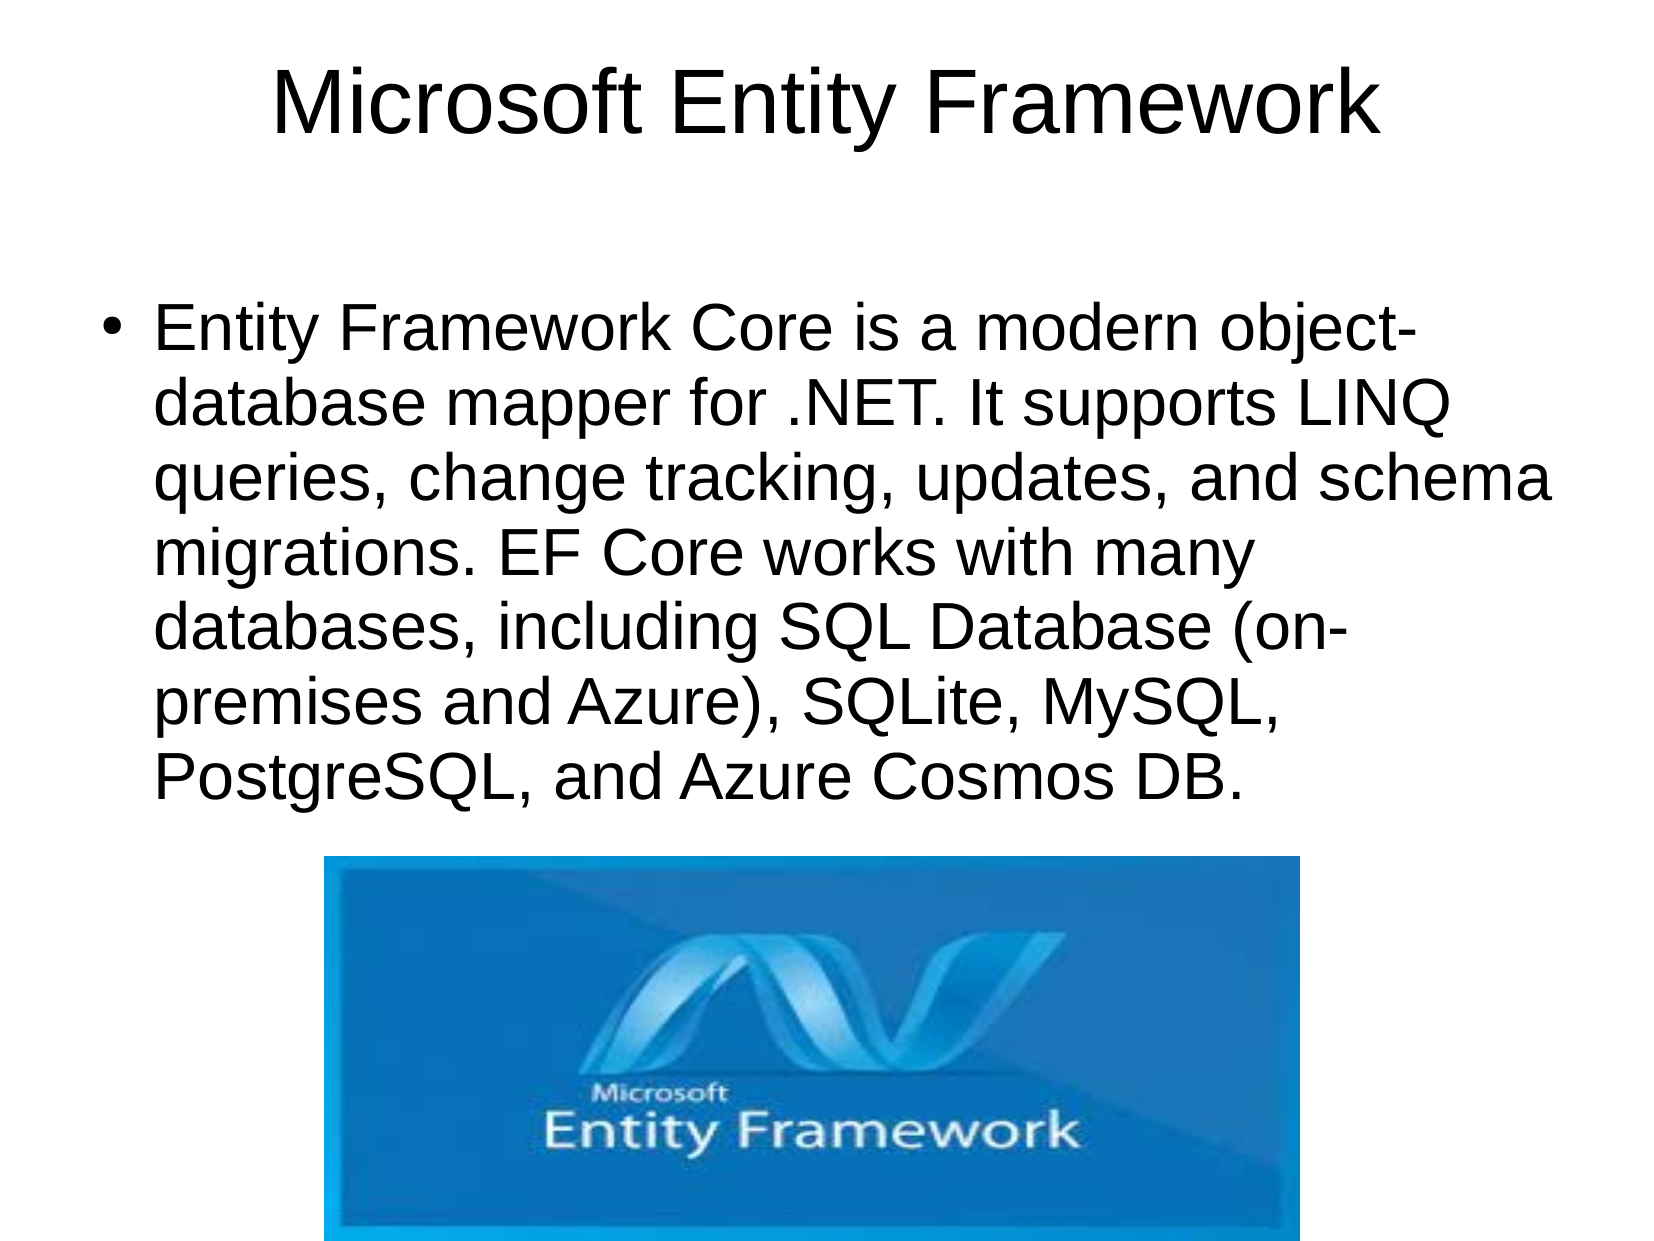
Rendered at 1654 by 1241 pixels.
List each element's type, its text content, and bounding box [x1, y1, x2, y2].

picture [340, 856, 1300, 1231]
list Entity Framework Core is a modern object-database mapper for .NET. It supports LINQ queries, change tracking, updates, and schema migrations. EF Core works with many databases, including SQL Database (on-premises and Azure), SQLite, MySQL, PostgreSQL, and Azure Cosmos DB. [82, 290, 1571, 1109]
title Microsoft Entity Framework [82, 49, 1571, 257]
